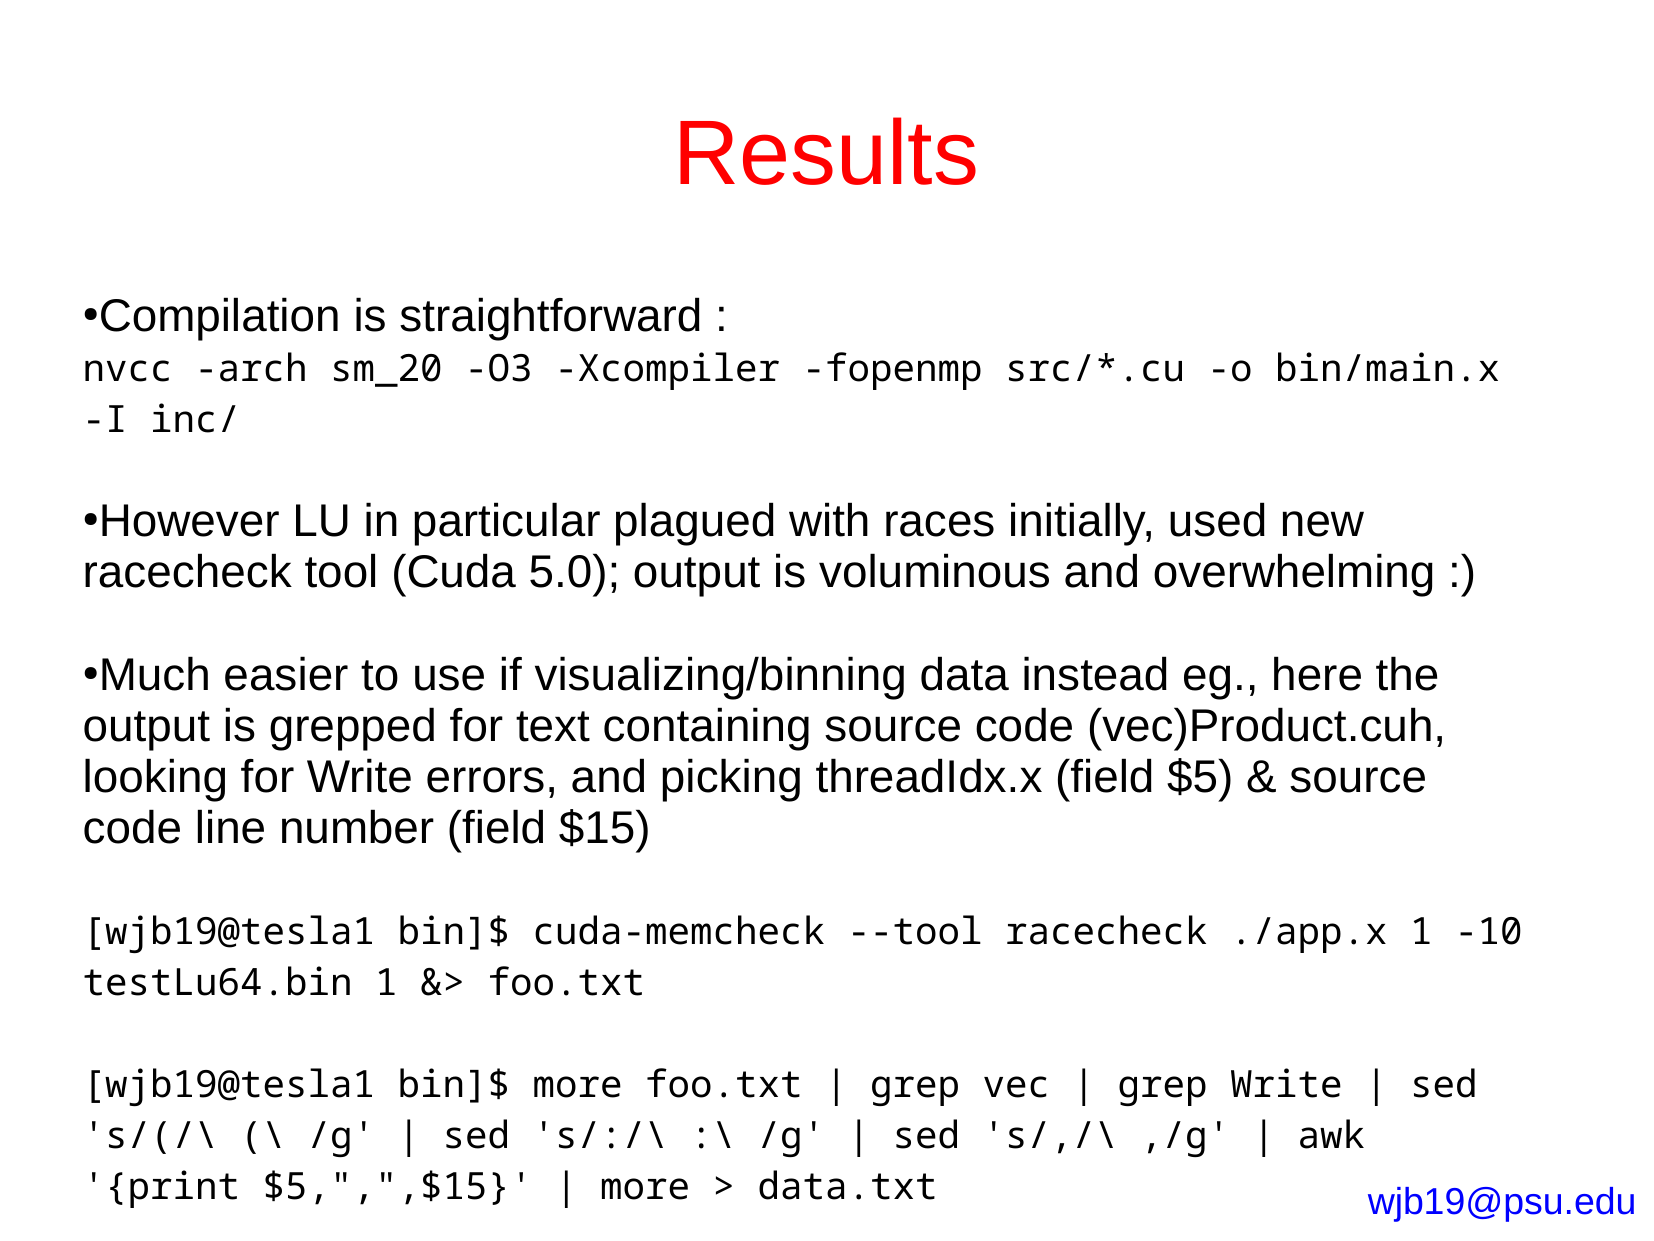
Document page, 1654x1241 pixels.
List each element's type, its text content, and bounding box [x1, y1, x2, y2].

text_box wjb19@psu.edu [1353, 1173, 1652, 1231]
title Results [82, 49, 1571, 257]
subtitle Compilation is straightforward : nvcc -arch sm_20 -O3 -Xcompiler -fopenmp src/*.cu -o bin/main.x -I inc/ However LU in particular plagued with races initially, used new racecheck tool (Cuda 5.0); output is voluminous and overwhelming :) Much easier to use if visualizing/binning data instead eg., here the output is grepped for text containing source code (vec)Product.cuh, looking for Write errors, and picking threadIdx.x (field $5) & source code line number (field $15) [wjb19@tesla1 bin]$ cuda-memcheck --tool racecheck ./app.x 1 -10 testLu64.bin 1 &> foo.txt [wjb19@tesla1 bin]$ more foo.txt | grep vec | grep Write | sed 's/(/\ (\ /g' | sed 's/:/\ :\ /g' | sed 's/,/\ ,/g' | awk '{print $5,",",$15}' | more > data.txt [82, 290, 1538, 1216]
